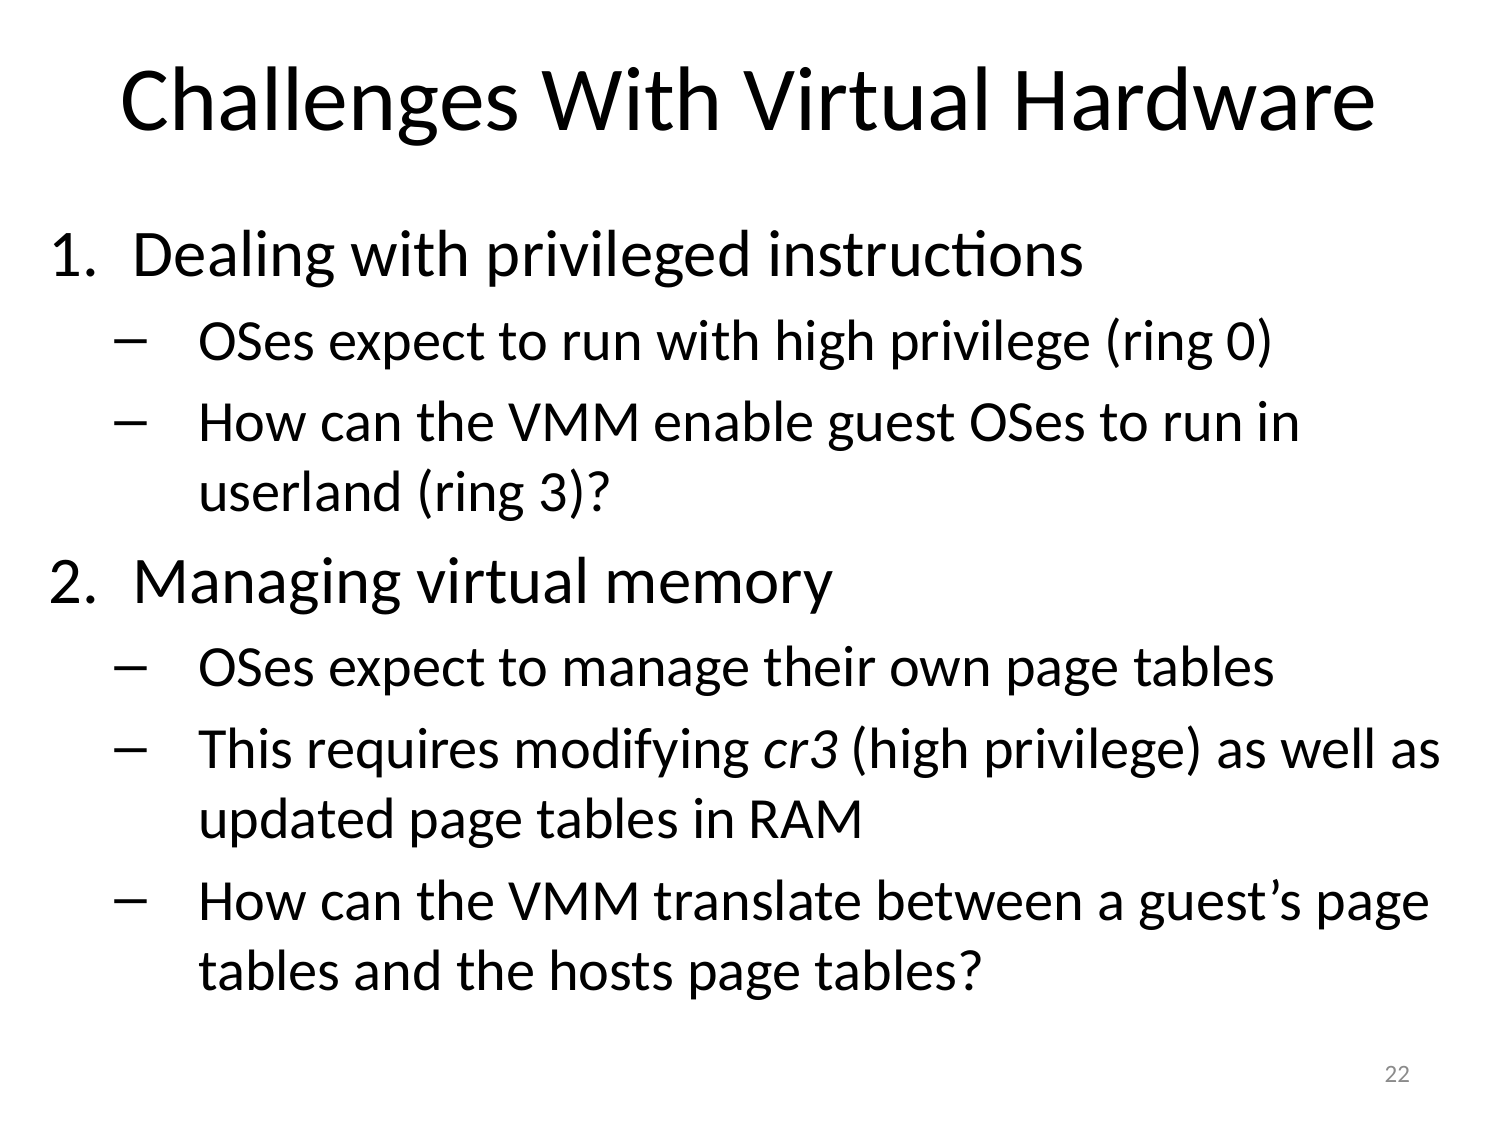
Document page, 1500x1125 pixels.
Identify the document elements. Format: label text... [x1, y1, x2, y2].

slide_number <number> [1074, 1042, 1425, 1103]
list Dealing with privileged instructions OSes expect to run with high privilege (ring 0) How can the VMM enable guest OSes to run in userland (ring 3)? Managing virtual memory OSes expect to manage their own page tables This requires modifying cr3 (high privilege) as well as updated page tables in RAM How can the VMM translate between a guest’s page tables and the hosts page tables? [33, 202, 1467, 1041]
title Challenges With Virtual Hardware [75, 0, 1425, 188]
